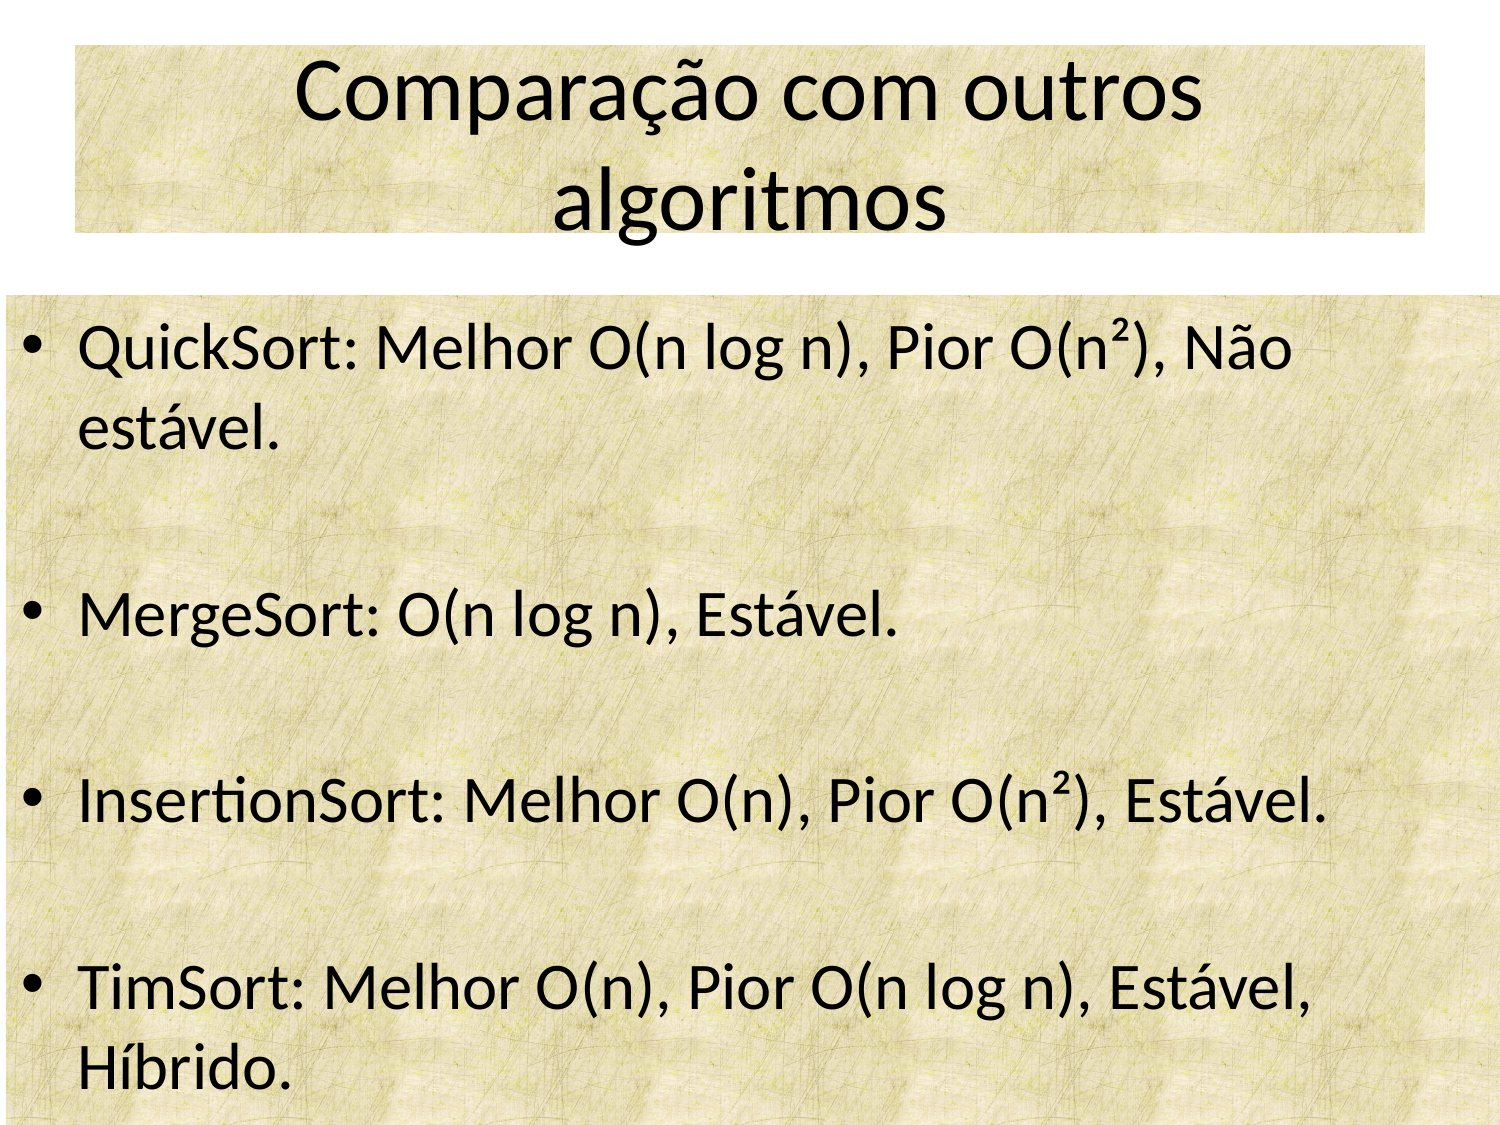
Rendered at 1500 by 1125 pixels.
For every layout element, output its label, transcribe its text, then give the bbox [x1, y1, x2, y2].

list QuickSort: Melhor O(n log n), Pior O(n²), Não estável. MergeSort: O(n log n), Estável. InsertionSort: Melhor O(n), Pior O(n²), Estável. TimSort: Melhor O(n), Pior O(n log n), Estável, Híbrido. [5, 295, 1500, 1125]
title Comparação com outros algoritmos [75, 45, 1425, 233]
